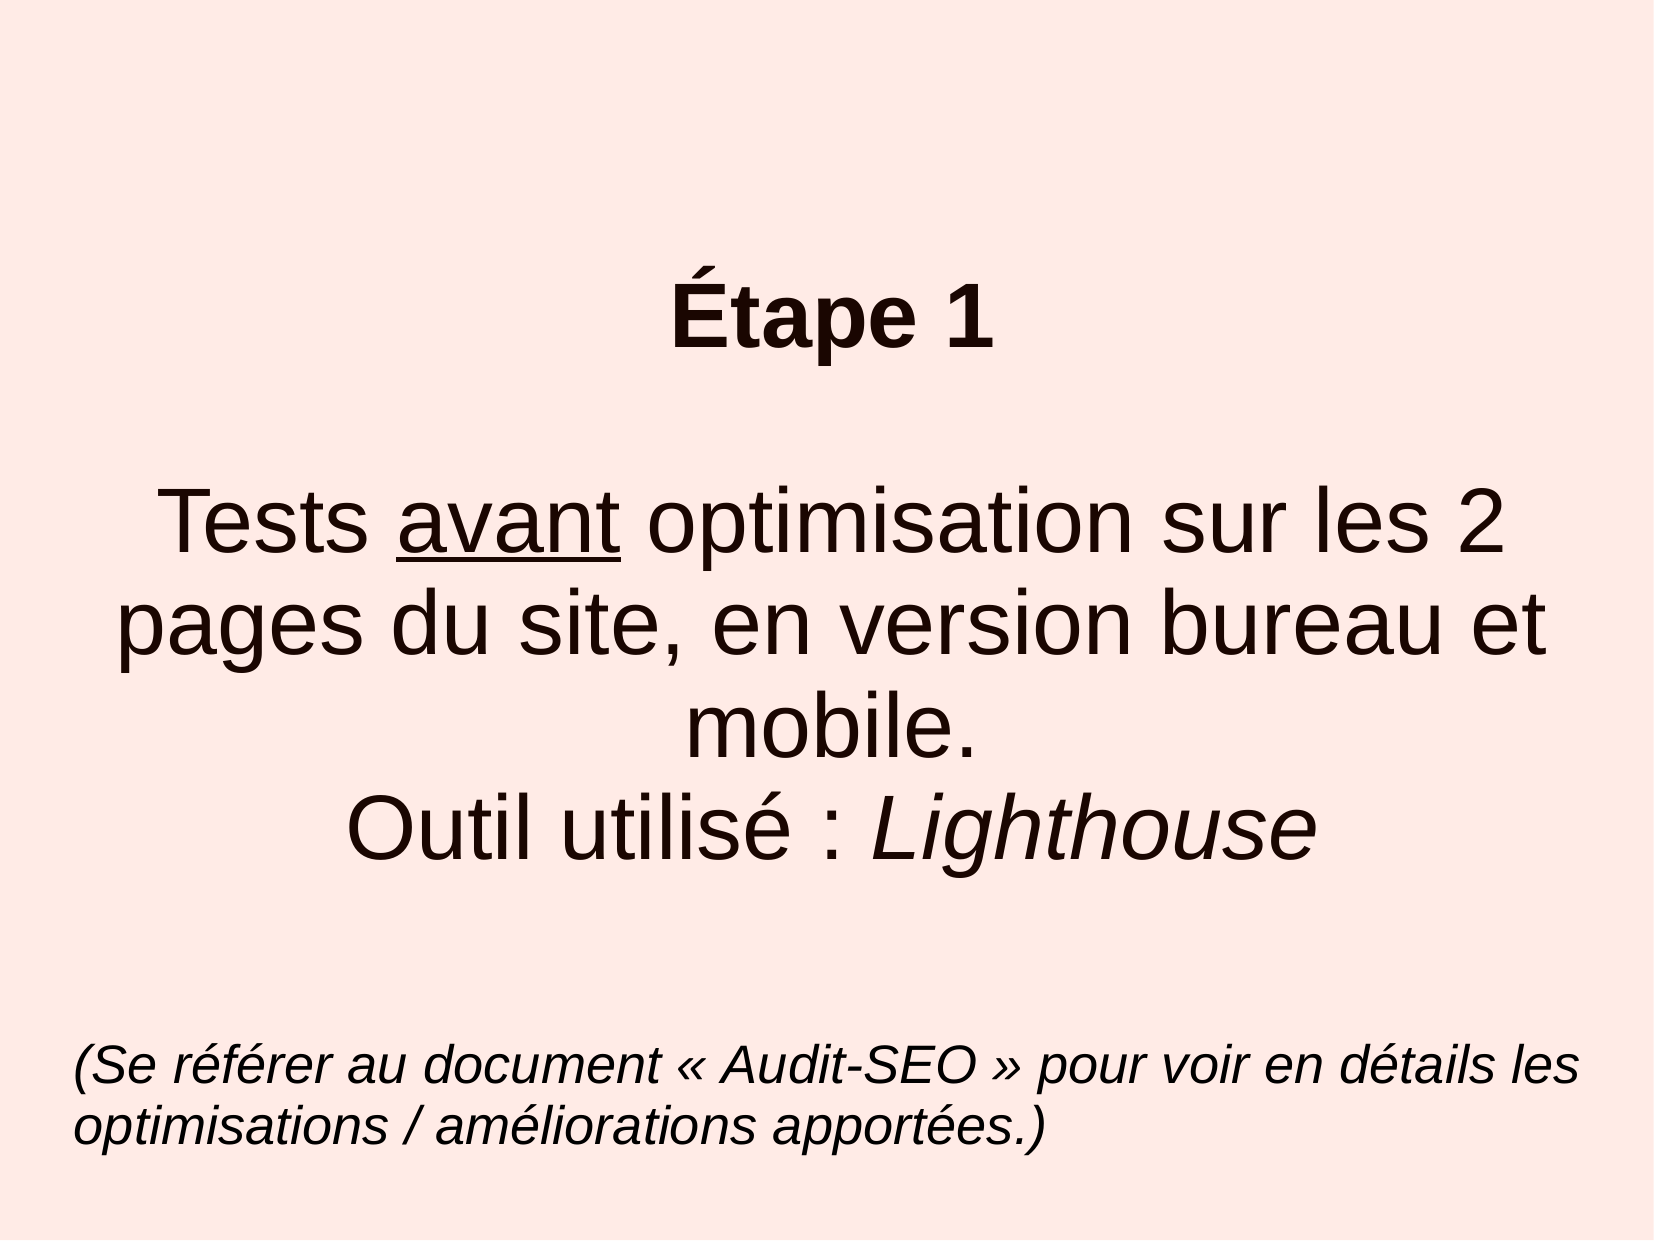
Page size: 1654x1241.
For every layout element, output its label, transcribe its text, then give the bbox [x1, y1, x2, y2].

text_box (Se référer au document « Audit-SEO » pour voir en détails les optimisations / améliorations apportées.) [59, 1027, 1630, 1224]
text_box [0, 0, 1654, 1241]
